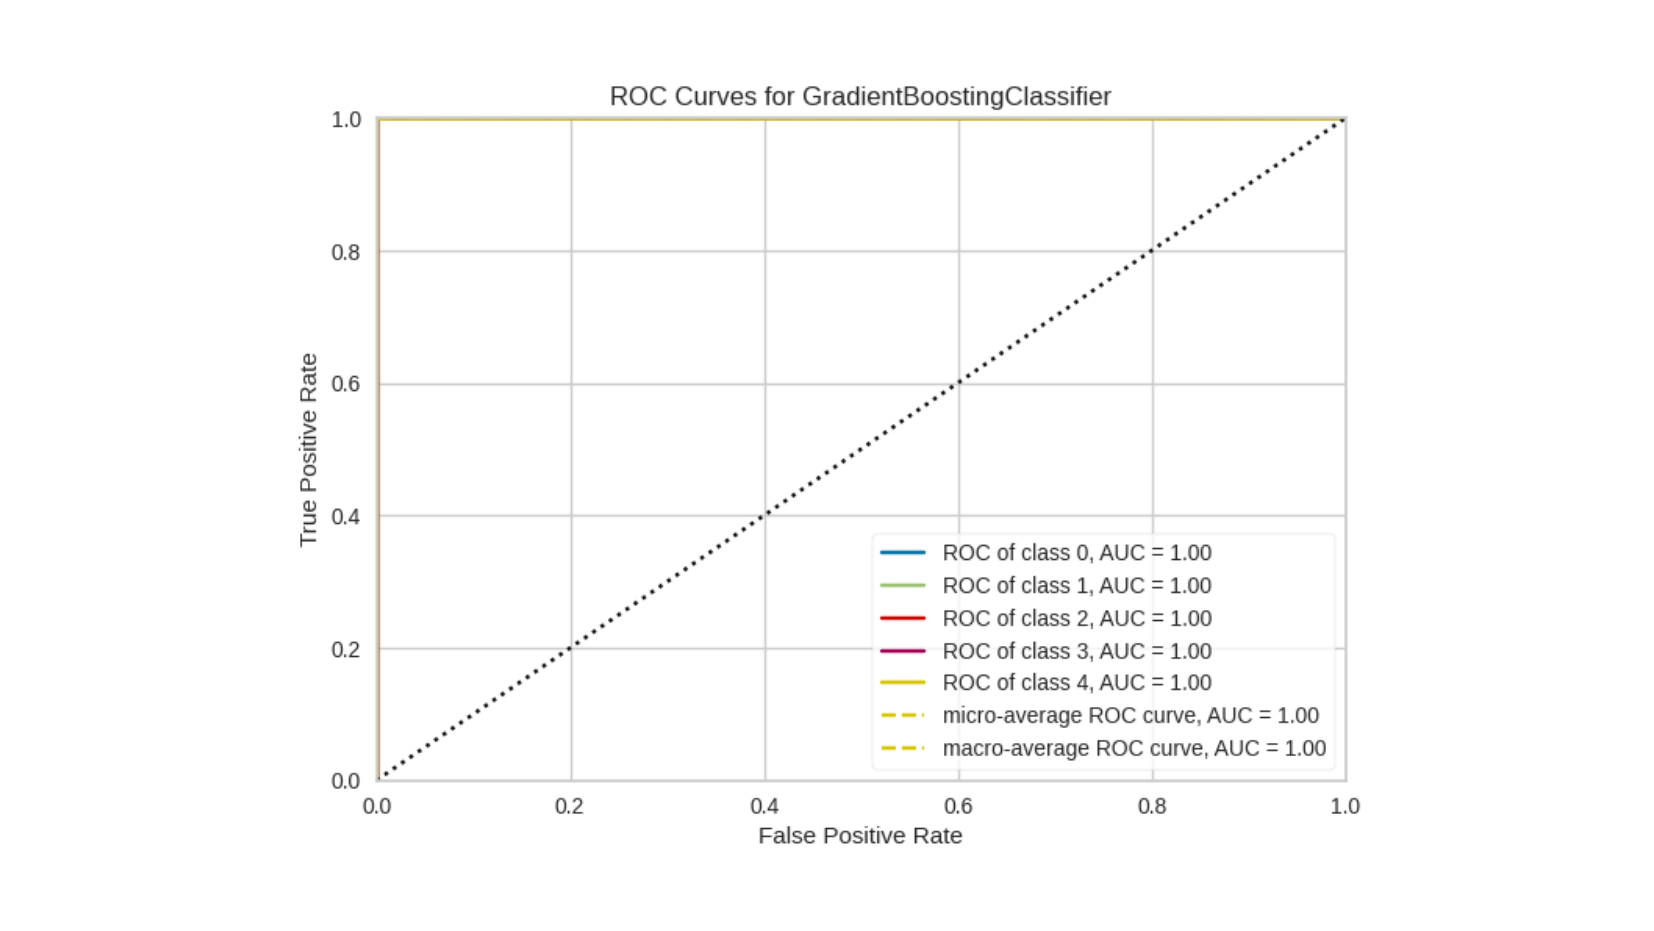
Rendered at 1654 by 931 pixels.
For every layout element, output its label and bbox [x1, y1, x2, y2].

picture [285, 71, 1376, 864]
